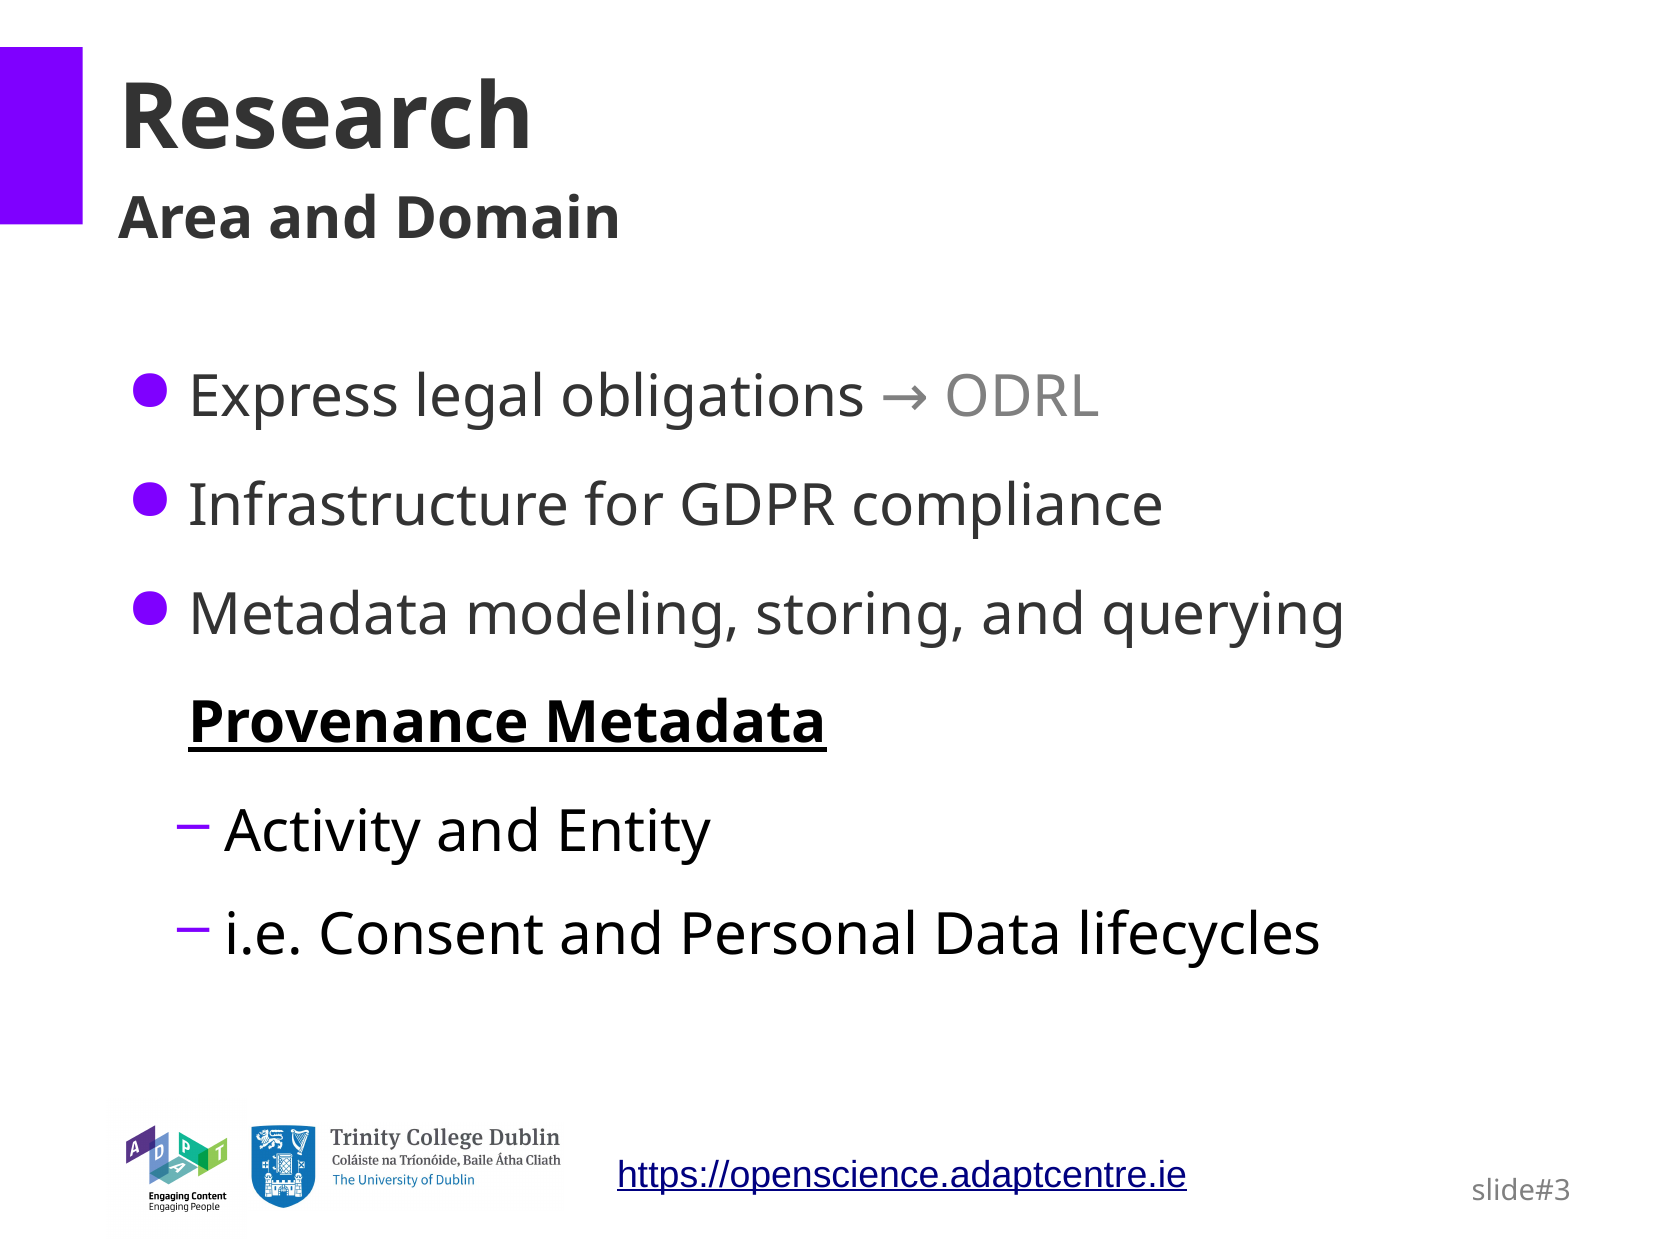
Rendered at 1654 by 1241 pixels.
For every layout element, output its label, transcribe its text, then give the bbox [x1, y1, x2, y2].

title Research Area and Domain [118, 49, 1571, 257]
picture [248, 1122, 564, 1211]
picture [106, 1098, 247, 1239]
list Express legal obligations → ODRL Infrastructure for GDPR compliance Metadata modeling, storing, and querying Provenance Metadata Activity and Entity i.e. Consent and Personal Data lifecycles [118, 354, 1536, 1074]
